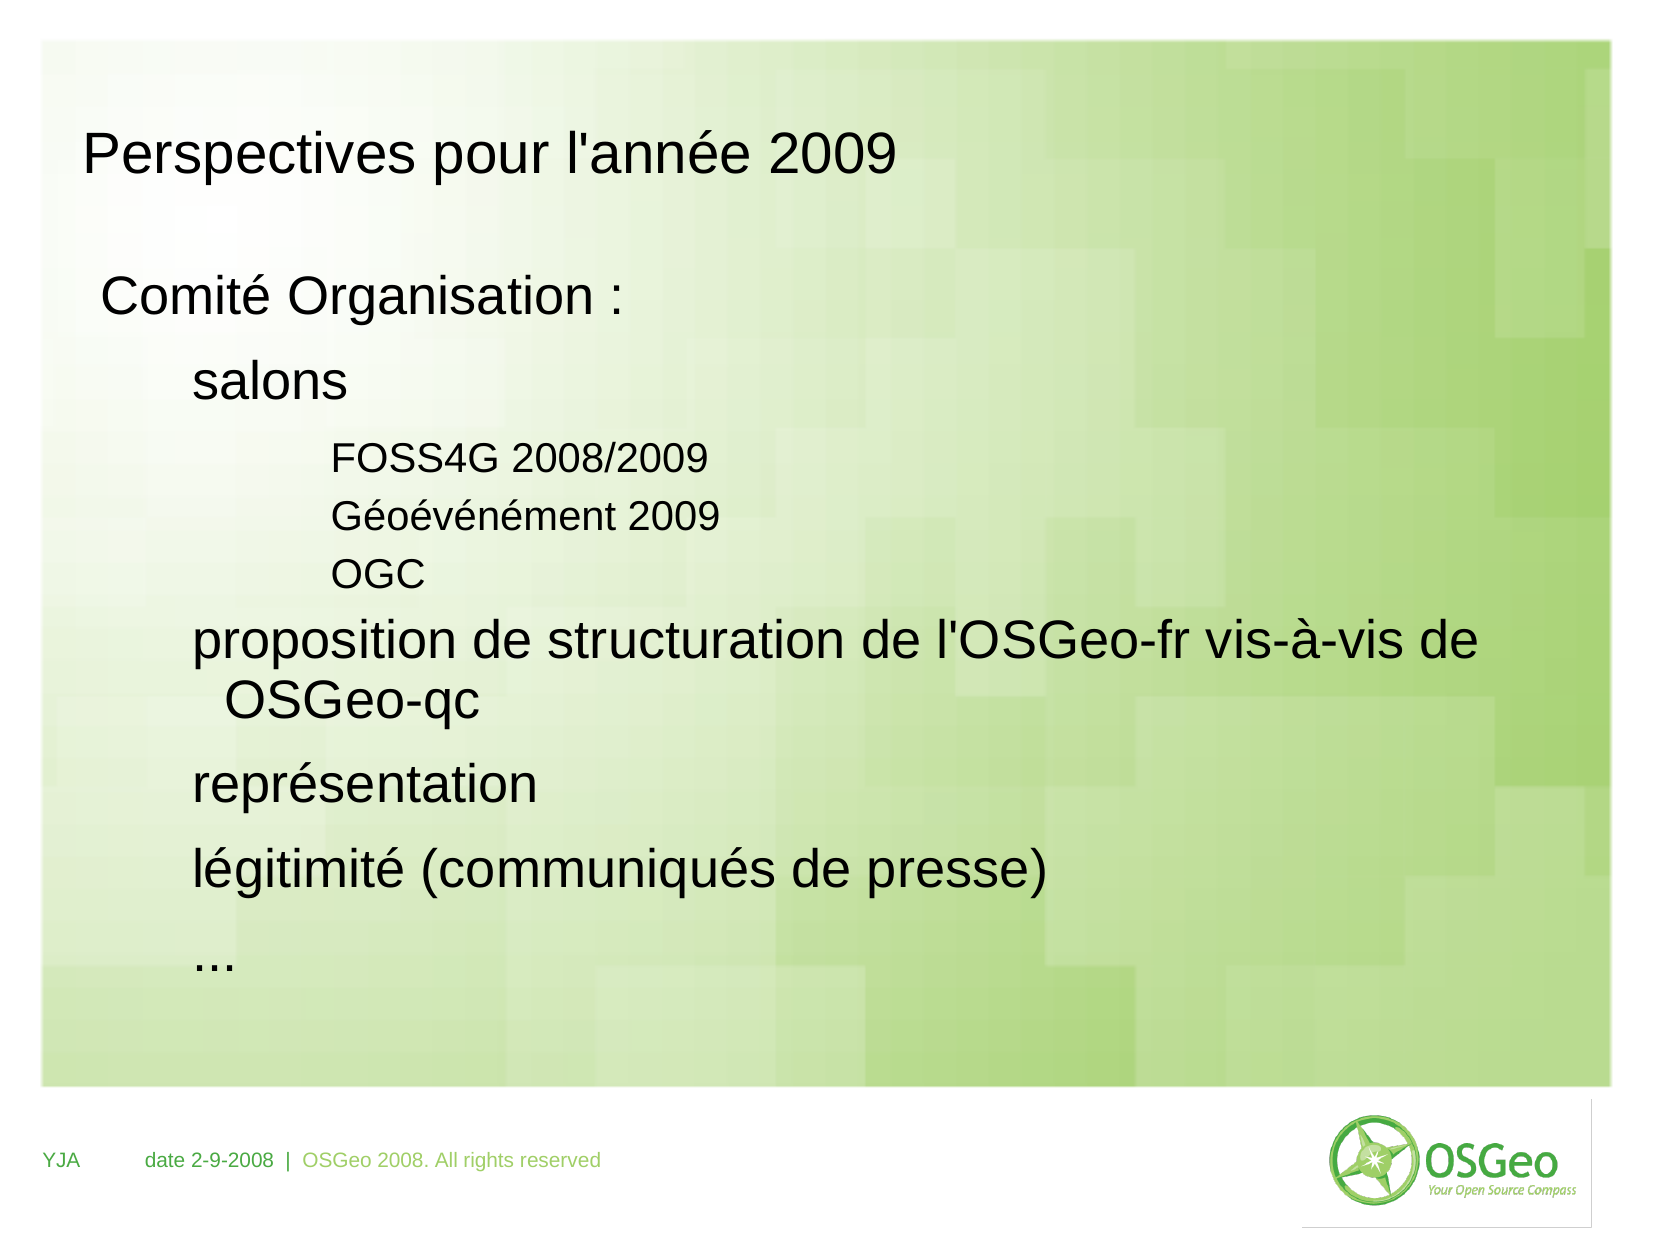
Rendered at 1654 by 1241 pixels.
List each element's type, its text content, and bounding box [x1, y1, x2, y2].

title Perspectives pour l'année 2009 [82, 49, 1571, 257]
list Comité Organisation : salons FOSS4G 2008/2009 Géoévénément 2009 OGC proposition de structuration de l'OSGeo-fr vis-à-vis de OSGeo-qc représentation légitimité (communiqués de presse) ... [82, 265, 1571, 1170]
picture [0, 1, 1654, 1239]
